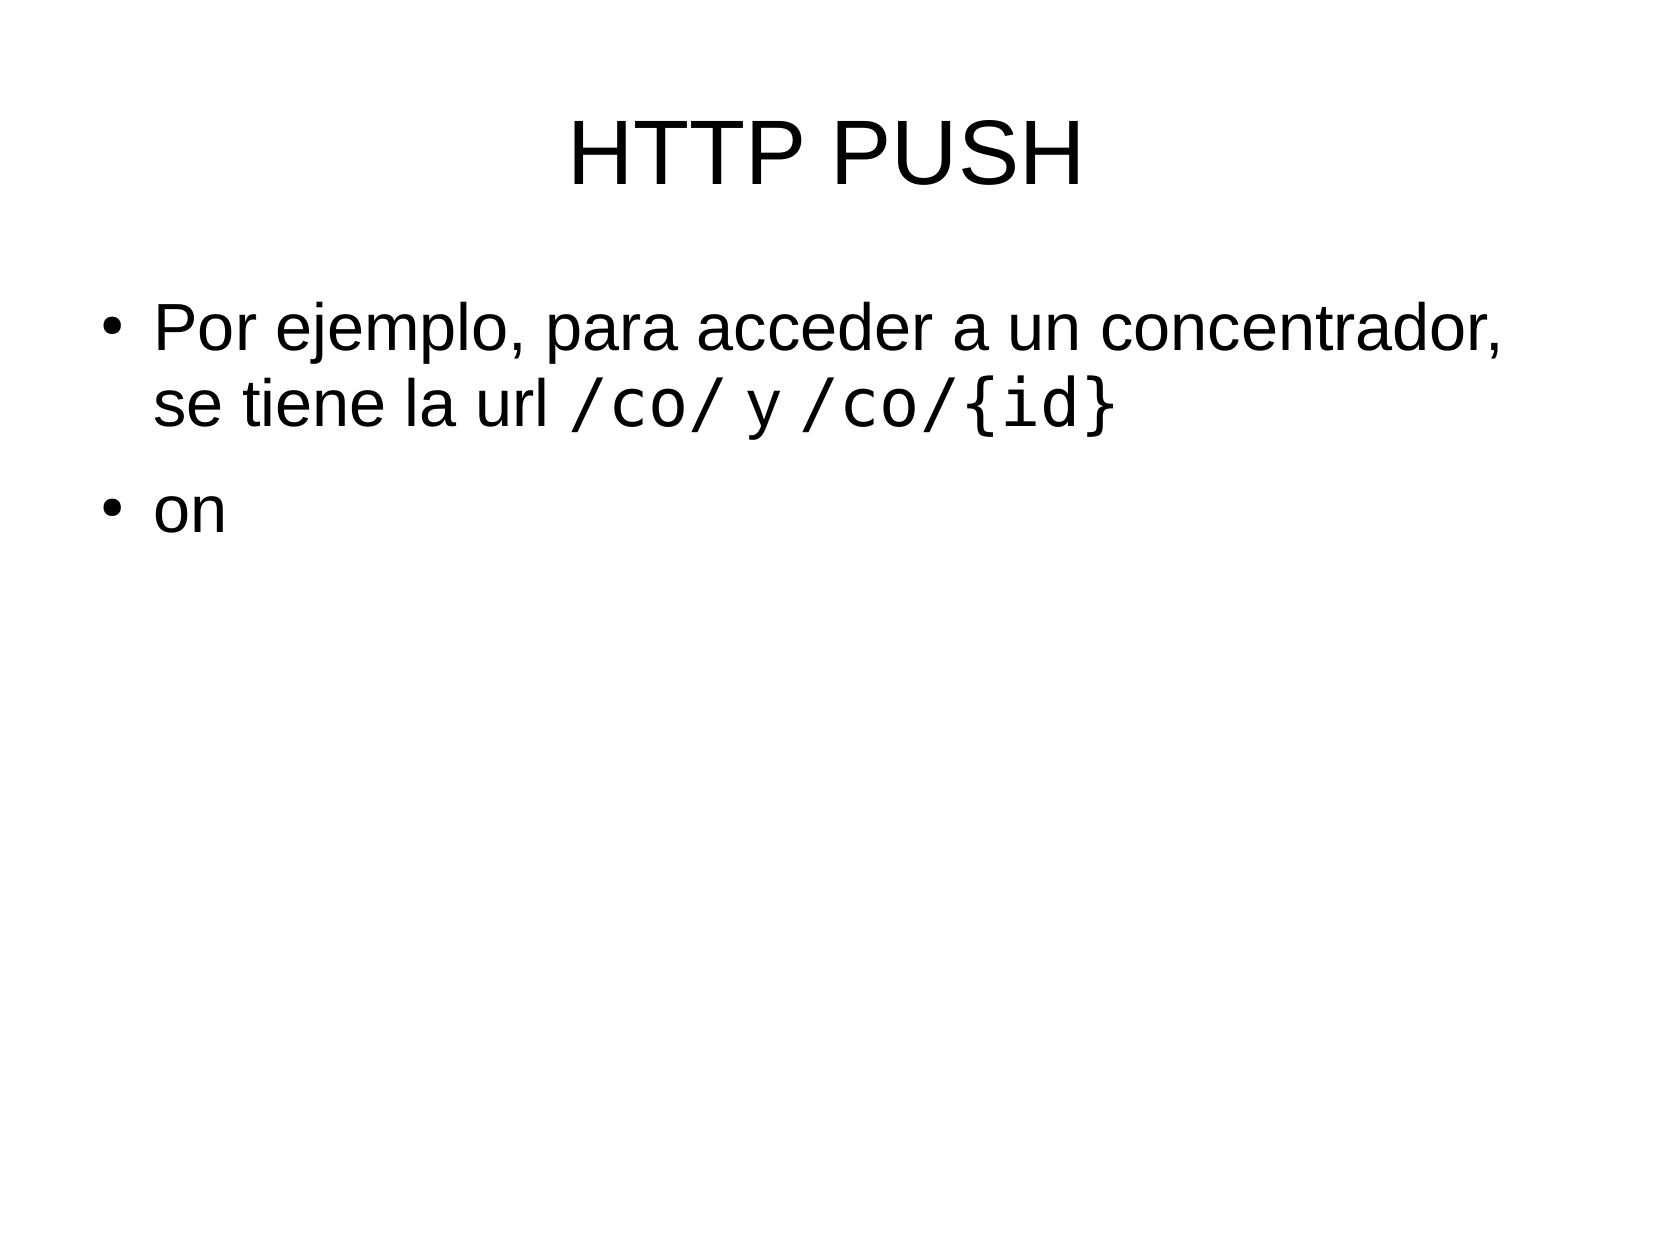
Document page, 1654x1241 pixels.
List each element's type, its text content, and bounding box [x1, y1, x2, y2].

list Por ejemplo, para acceder a un concentrador, se tiene la url /co/ y /co/{id} on [82, 290, 1571, 1109]
title HTTP PUSH [82, 56, 1571, 250]
